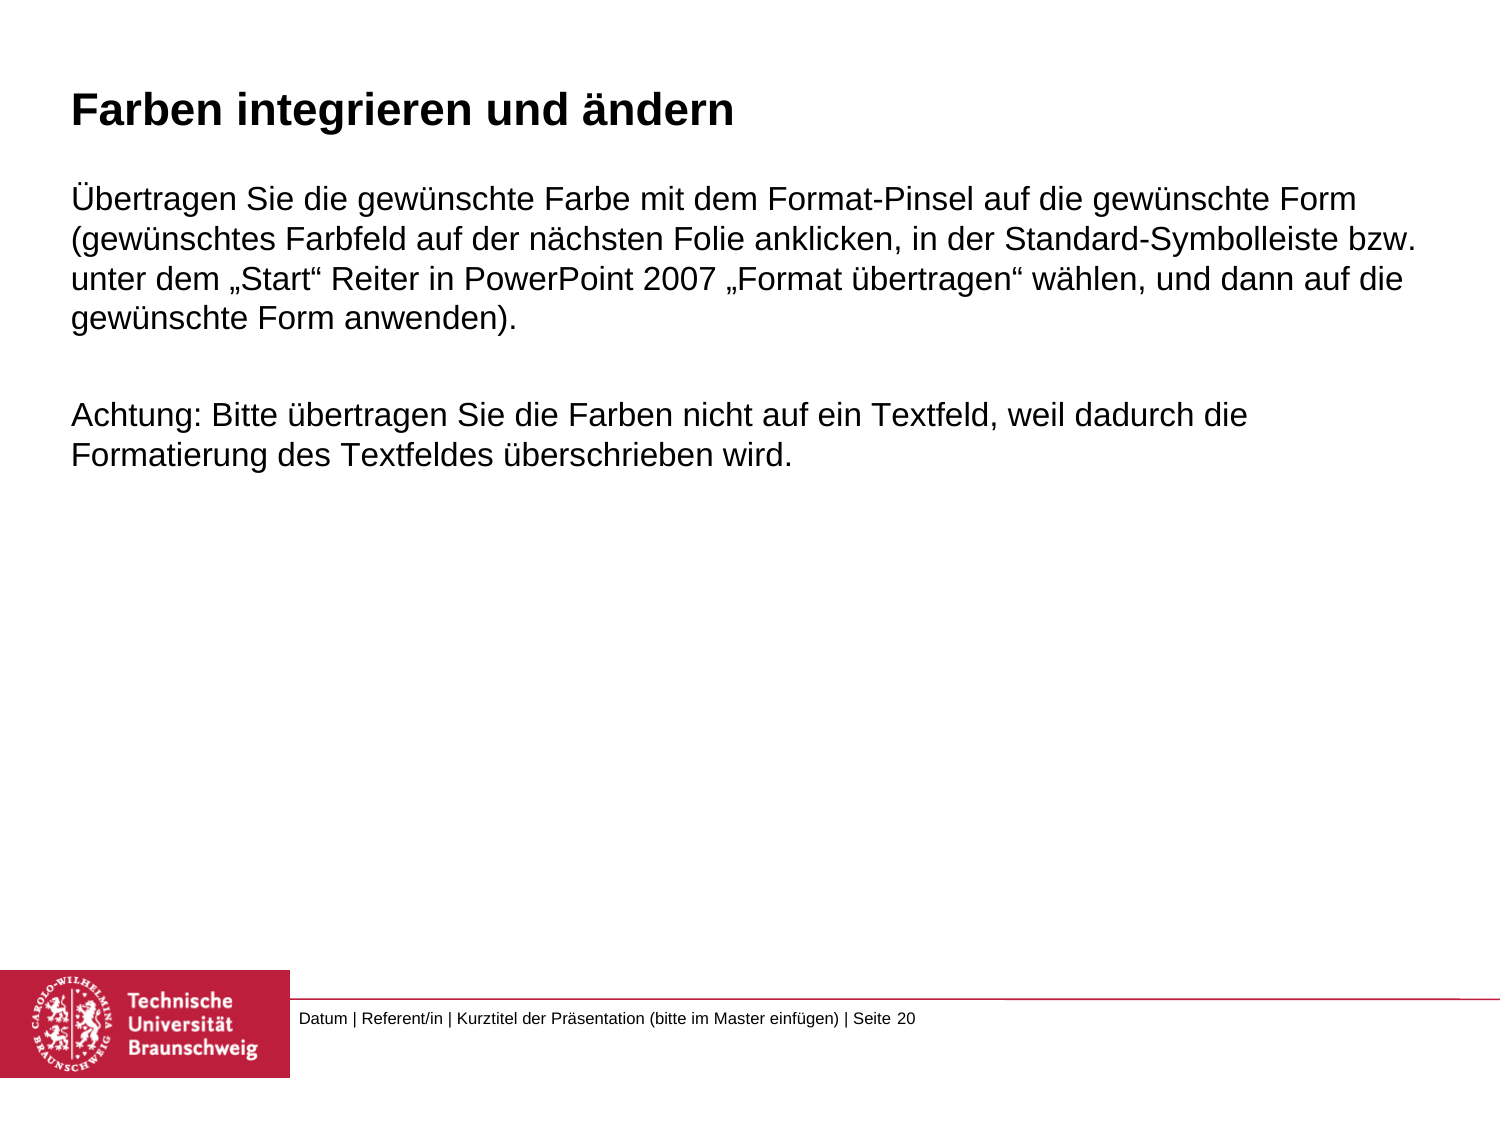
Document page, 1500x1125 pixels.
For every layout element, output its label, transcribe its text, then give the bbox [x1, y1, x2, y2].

list Übertragen Sie die gewünschte Farbe mit dem Format-Pinsel auf die gewünschte Form (gewünschtes Farbfeld auf der nächsten Folie anklicken, in der Standard-Symbolleiste bzw. unter dem „Start“ Reiter in PowerPoint 2007 „Format übertragen“ wählen, und dann auf die gewünschte Form anwenden). Achtung: Bitte übertragen Sie die Farben nicht auf ein Textfeld, weil dadurch die Formatierung des Textfeldes überschrieben wird. [70, 177, 1445, 960]
title Farben integrieren und ändern [70, 18, 1445, 135]
